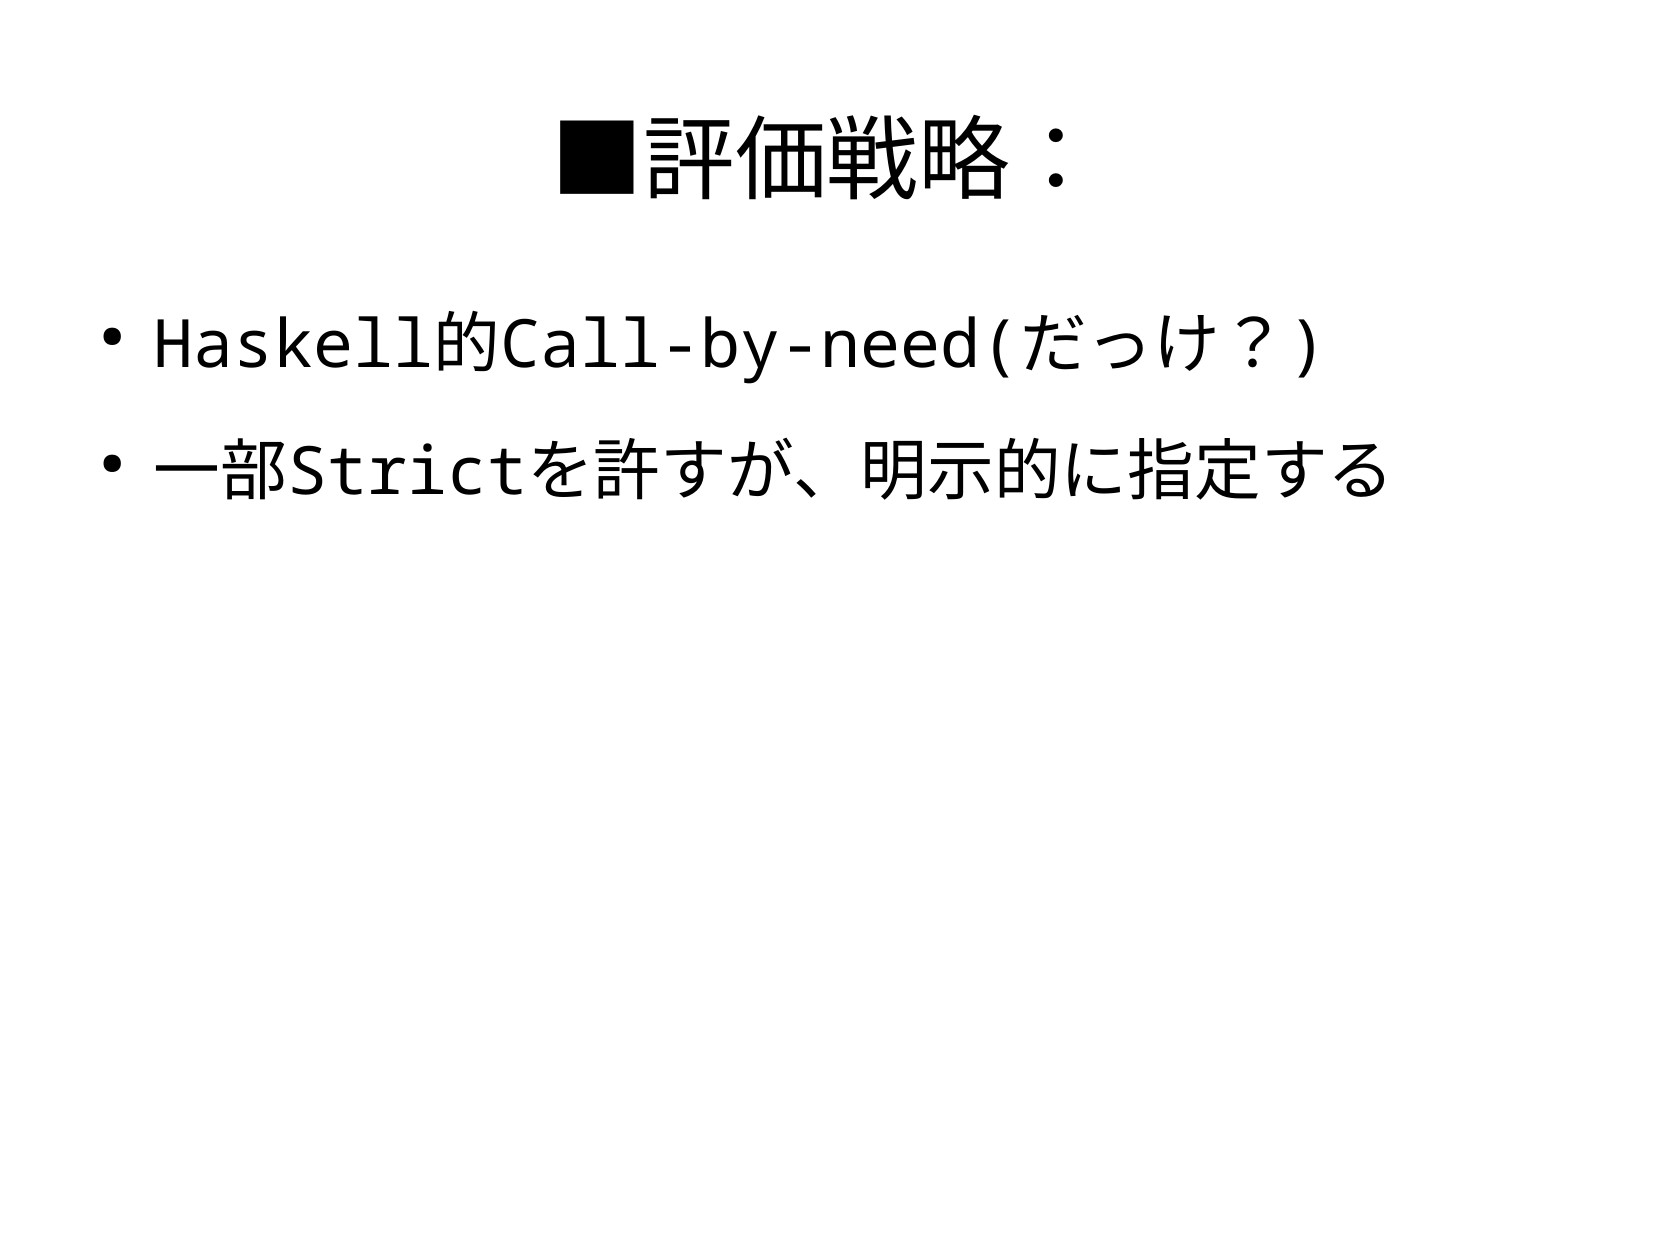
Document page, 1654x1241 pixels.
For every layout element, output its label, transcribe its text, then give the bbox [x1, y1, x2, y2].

title ■評価戦略： [82, 49, 1571, 257]
list Haskell的Call-by-need(だっけ？) 一部Strictを許すが、明示的に指定する [82, 290, 1571, 1109]
